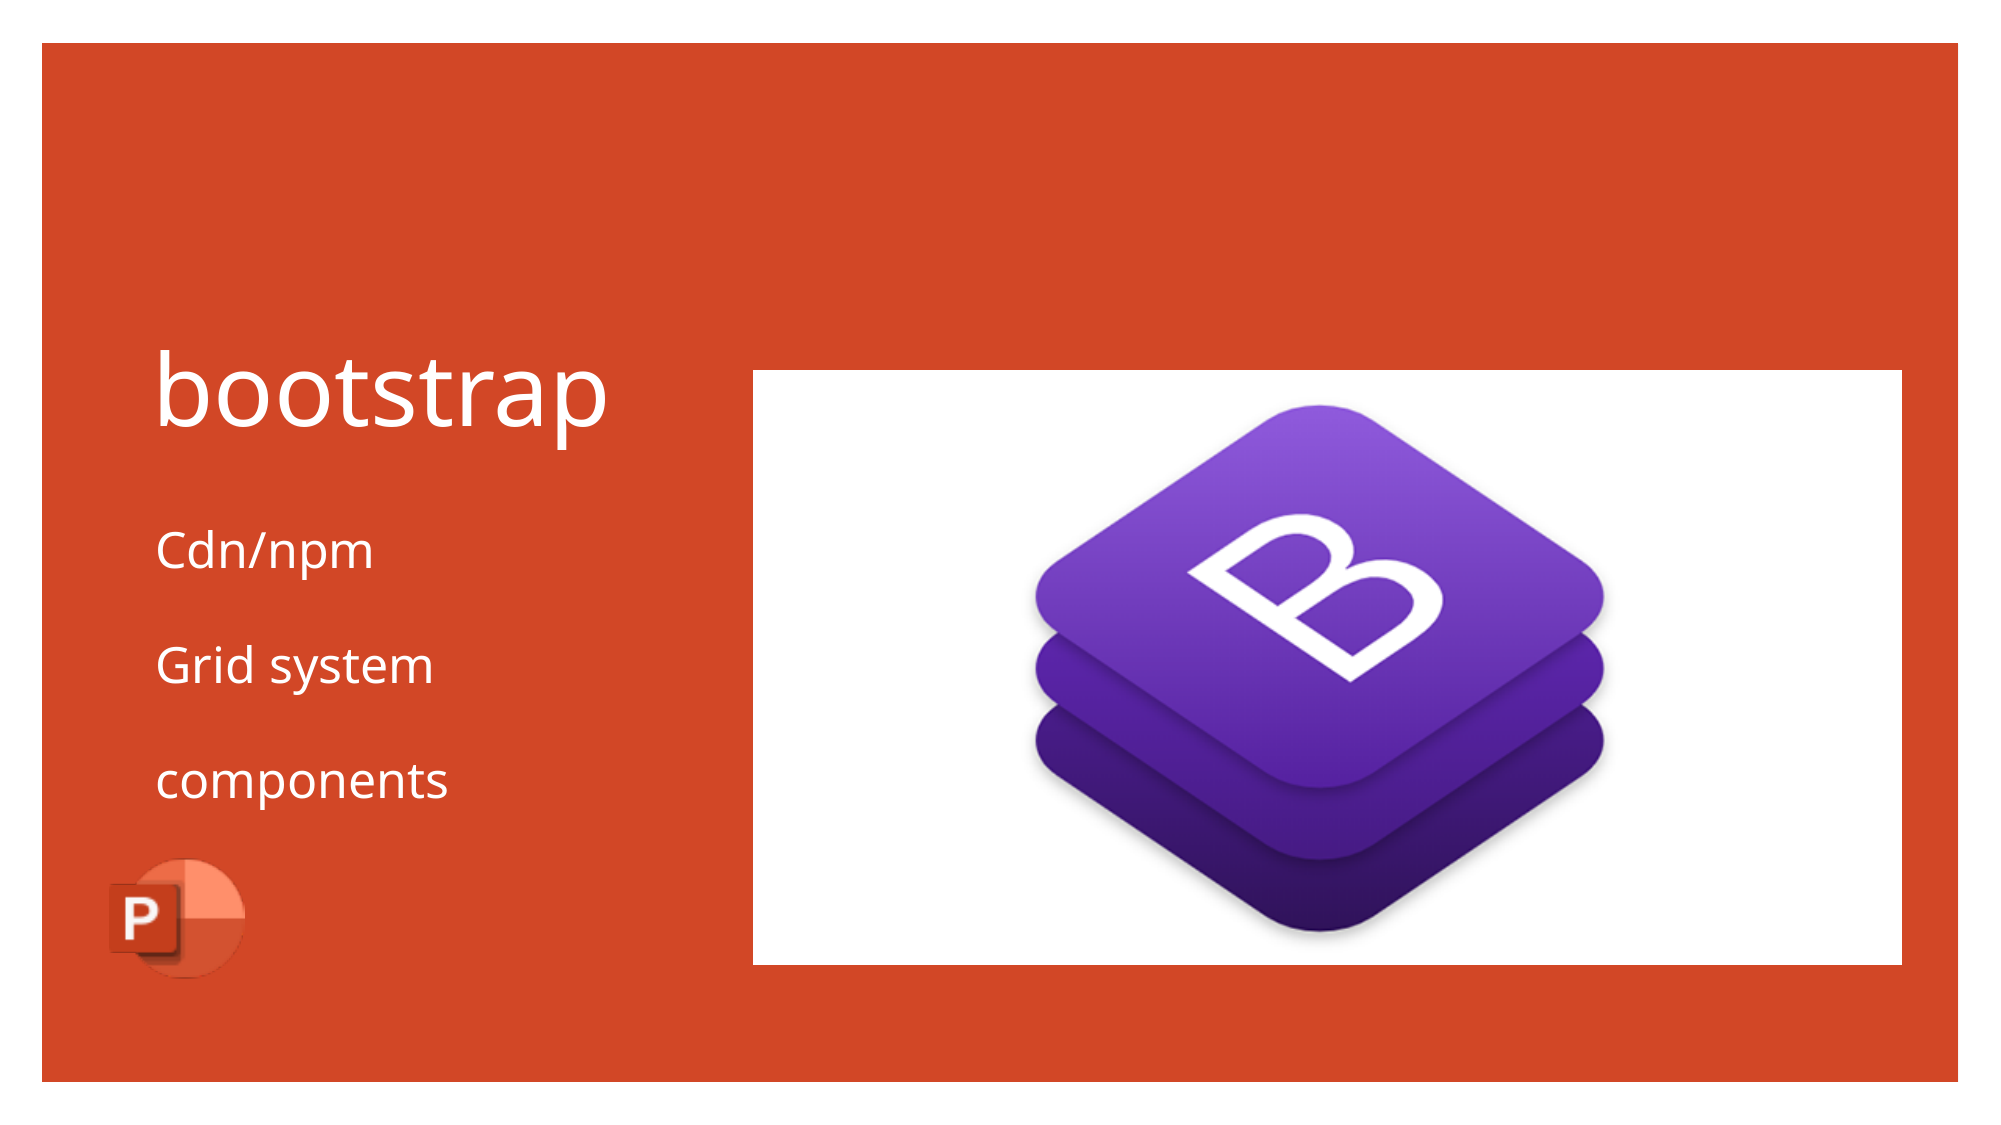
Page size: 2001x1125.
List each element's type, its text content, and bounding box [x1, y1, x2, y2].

subtitle Cdn/npm Grid system components [140, 481, 753, 668]
picture [753, 370, 1902, 965]
title bootstrap [137, 190, 1863, 583]
picture [109, 851, 245, 987]
